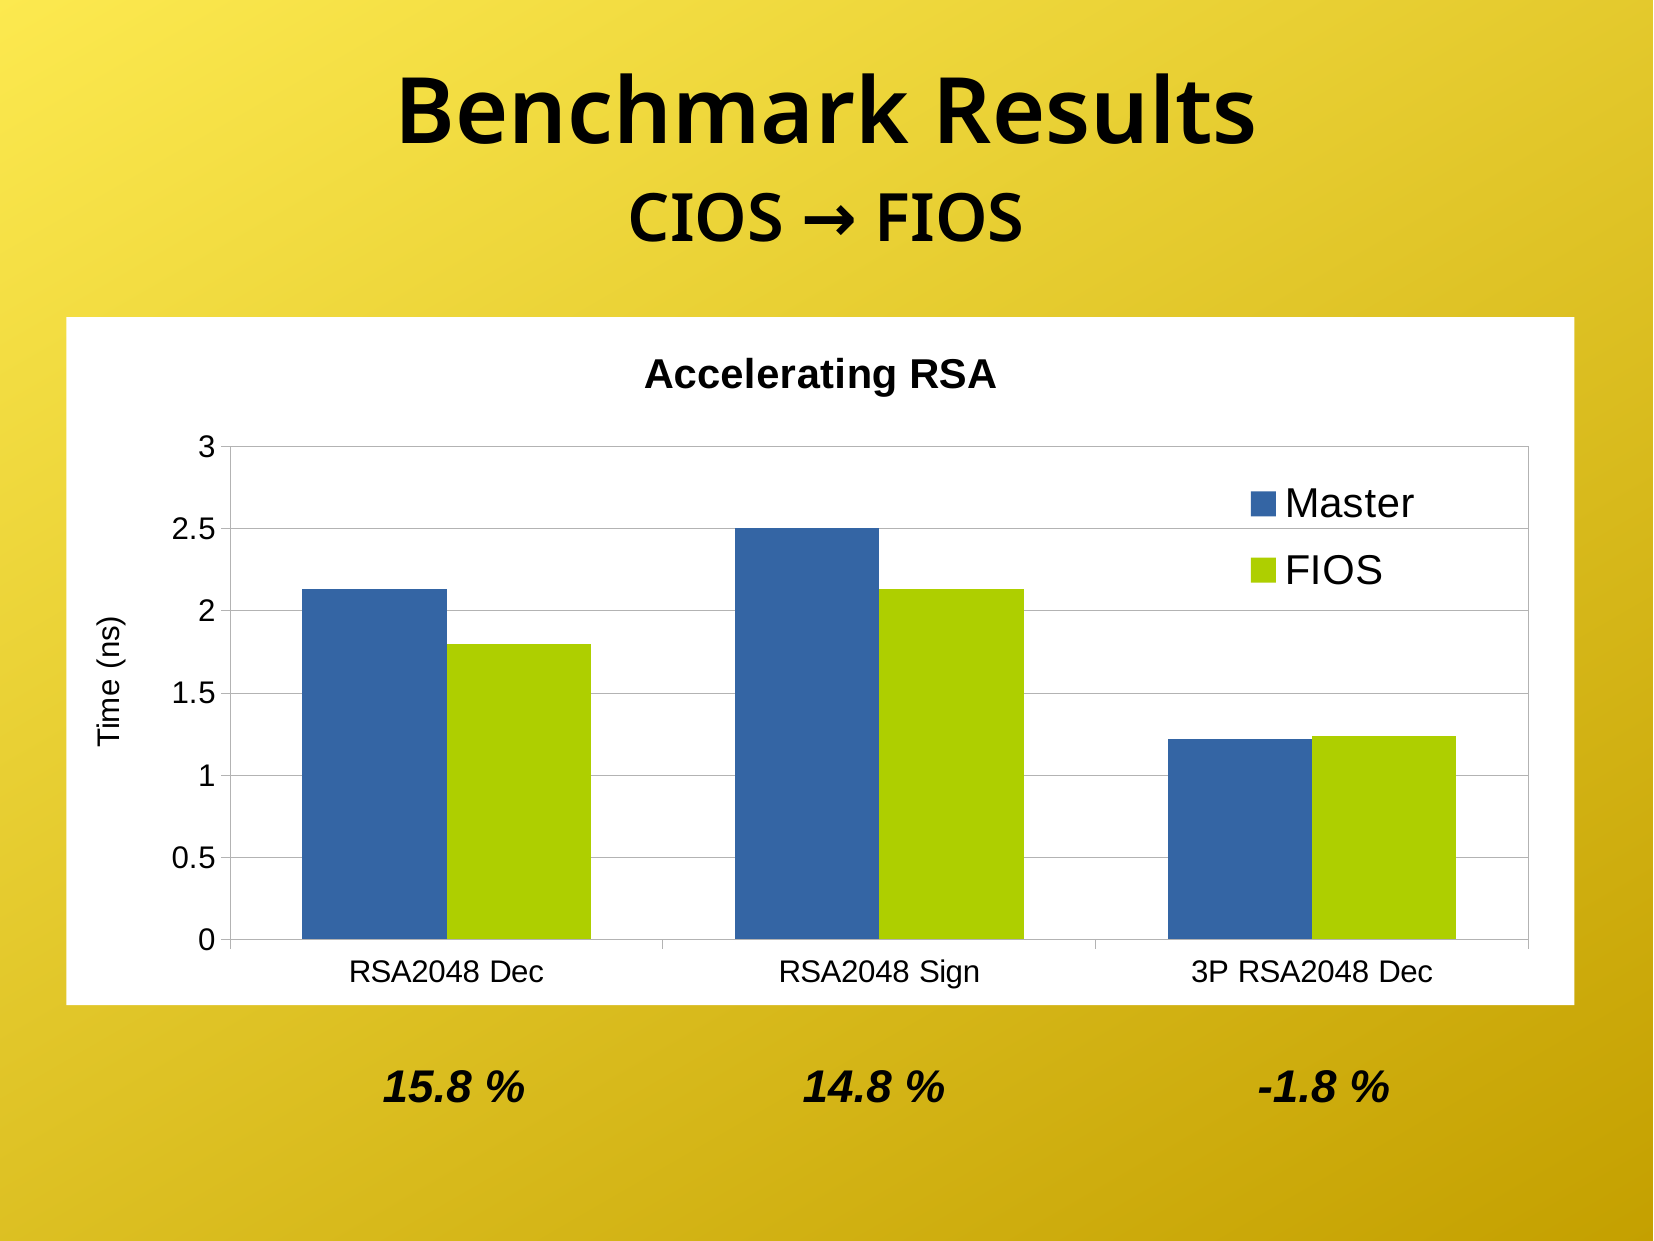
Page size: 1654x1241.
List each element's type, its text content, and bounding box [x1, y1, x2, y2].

text_box 14.8 % [761, 1020, 987, 1120]
chart [66, 317, 1575, 1006]
text_box 15.8 % [341, 1020, 567, 1120]
title Benchmark Results CIOS → FIOS [82, 49, 1571, 257]
text_box -1.8 % [1211, 1020, 1437, 1120]
